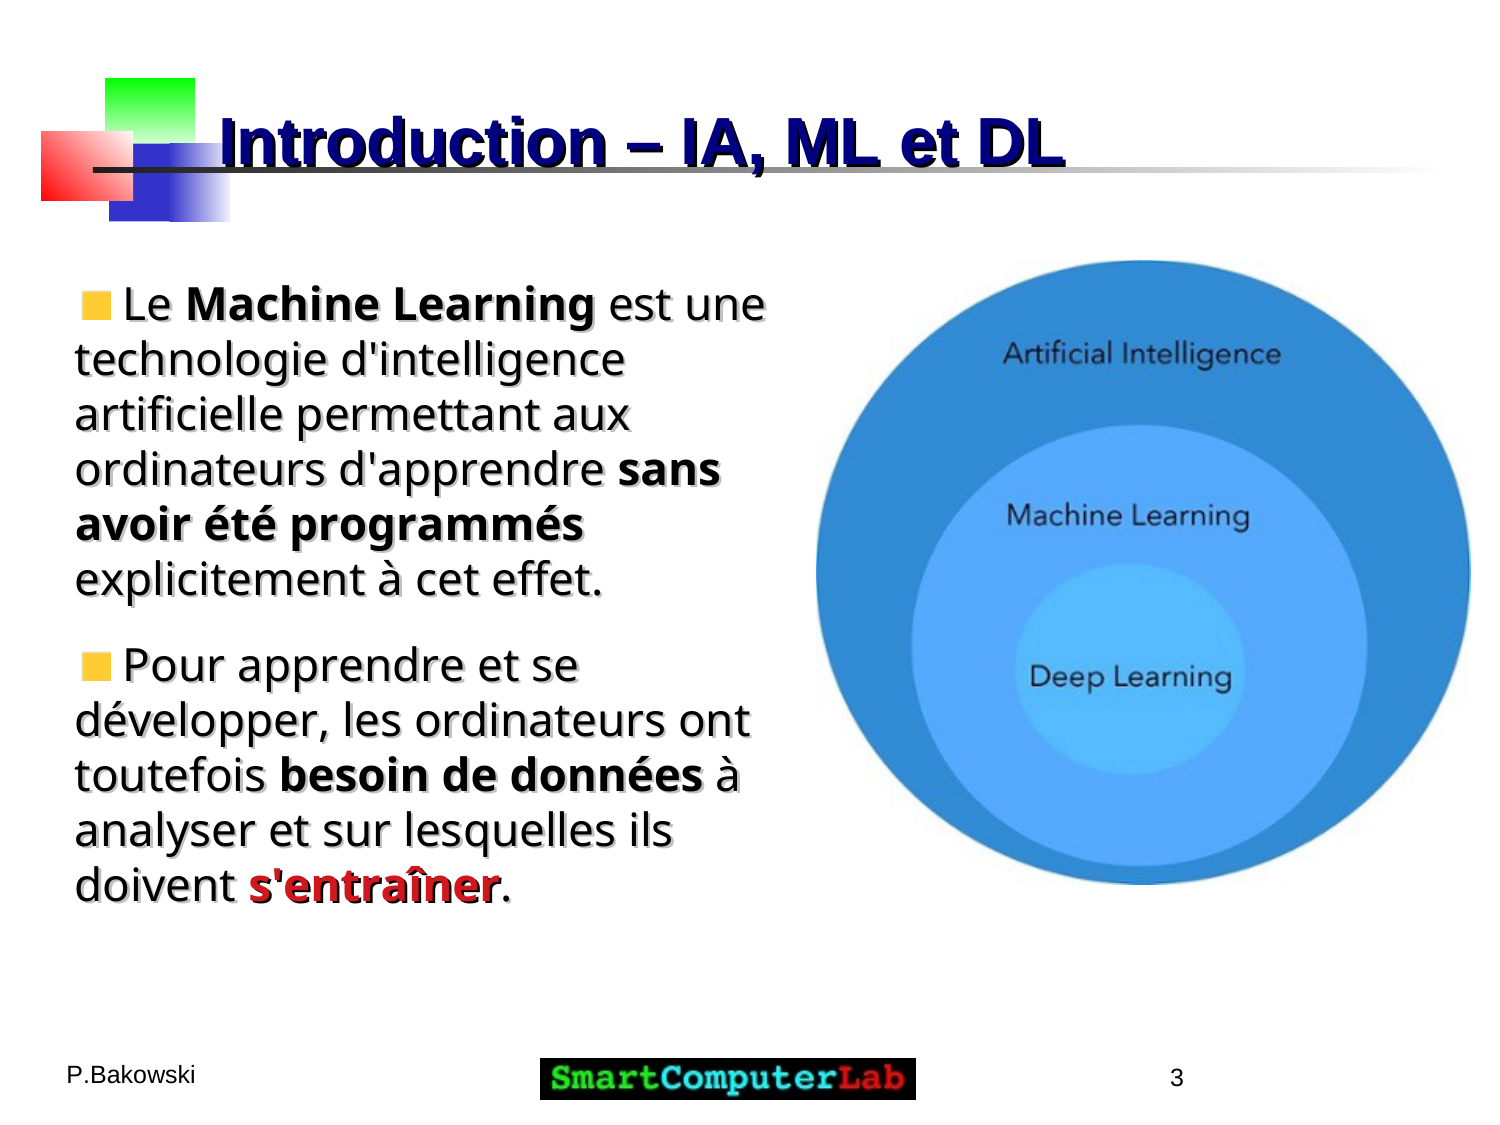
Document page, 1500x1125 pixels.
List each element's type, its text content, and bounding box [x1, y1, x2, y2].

picture [74, 283, 111, 320]
title Introduction – IA, ML et DL [203, 90, 1456, 186]
text_box Le Machine Learning est une technologie d'intelligence artificielle permettant aux ordinateurs d'apprendre sans avoir été programmés explicitement à cet effet. Pour apprendre et se développer, les ordinateurs ont toutefois besoin de données à analyser et sur lesquelles ils doivent s'entraîner. [60, 266, 841, 919]
picture [540, 1058, 916, 1100]
picture [816, 260, 1471, 886]
picture [74, 644, 111, 681]
